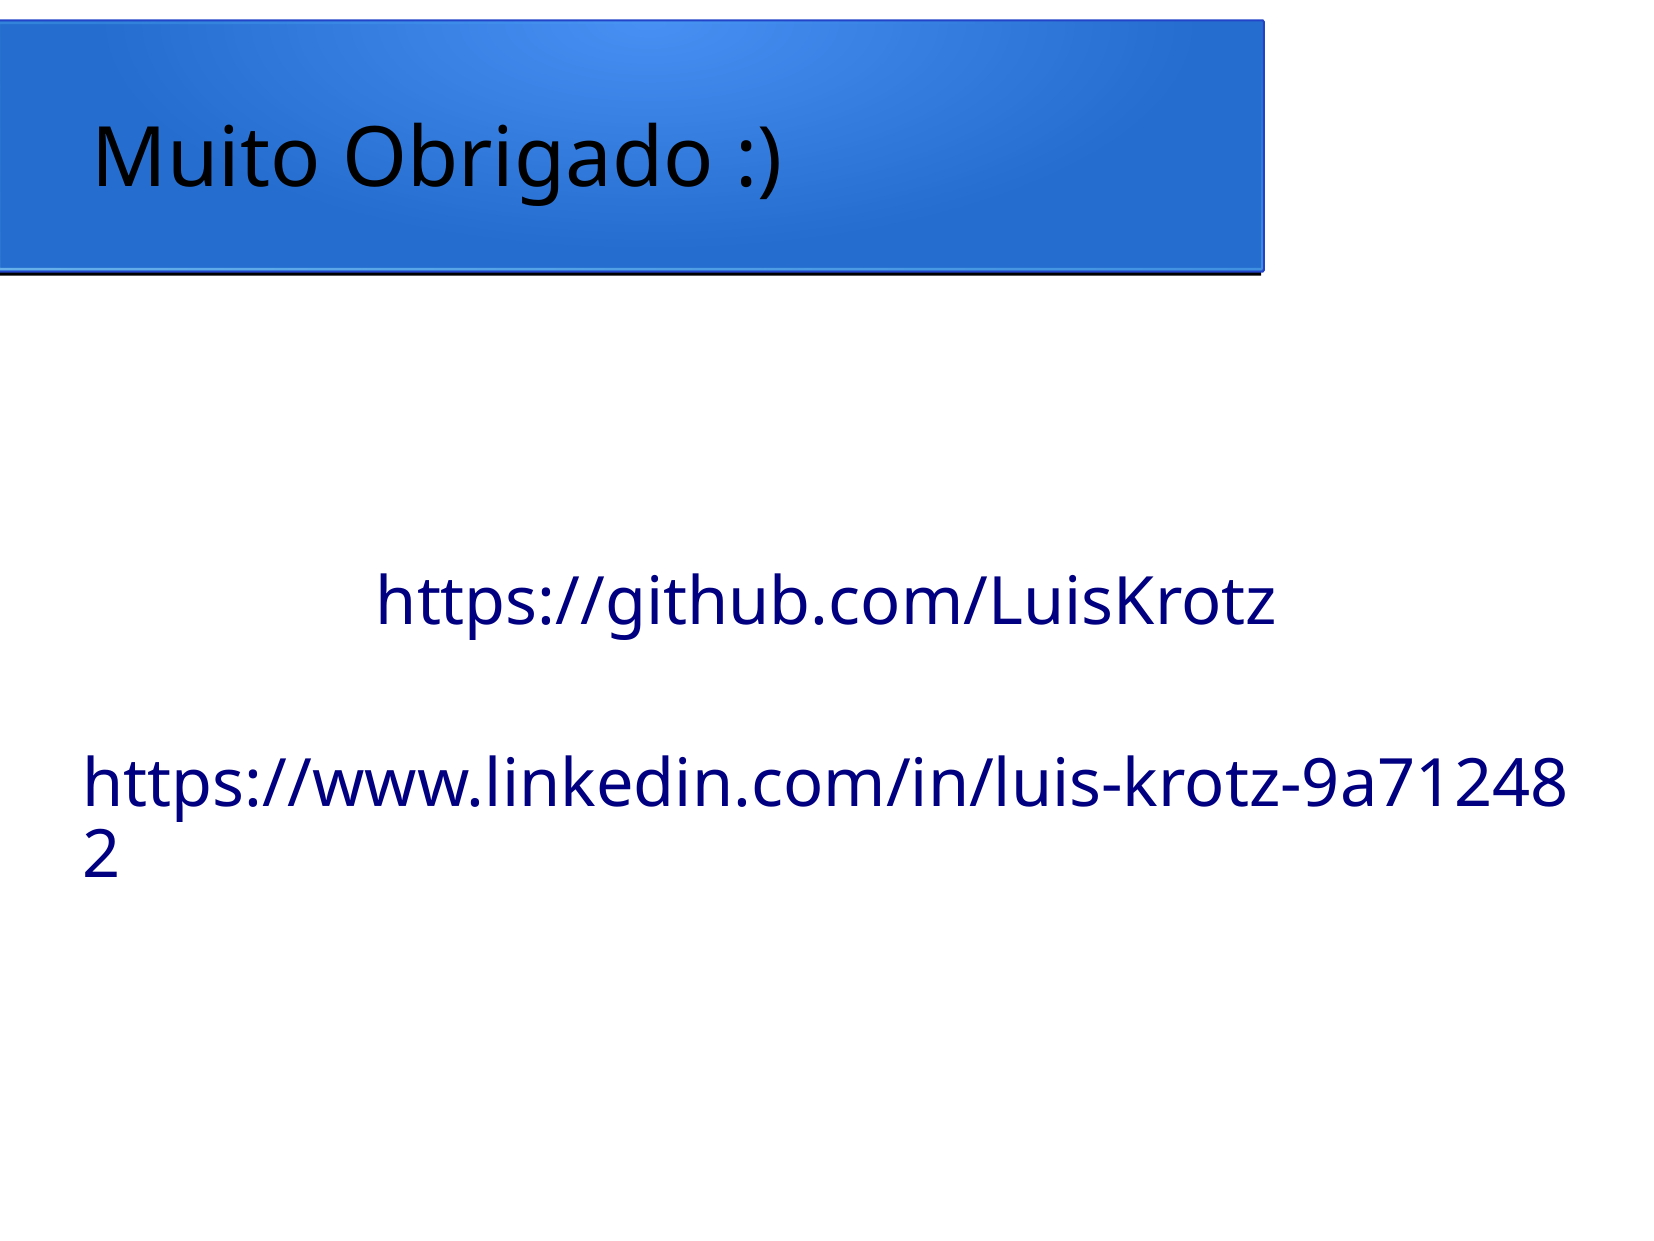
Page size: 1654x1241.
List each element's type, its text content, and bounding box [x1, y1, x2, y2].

text_box Muito Obrigado :) [77, 90, 772, 199]
subtitle https://github.com/LuisKrotz https://www.linkedin.com/in/luis-krotz-9a712482 [82, 255, 1571, 1216]
